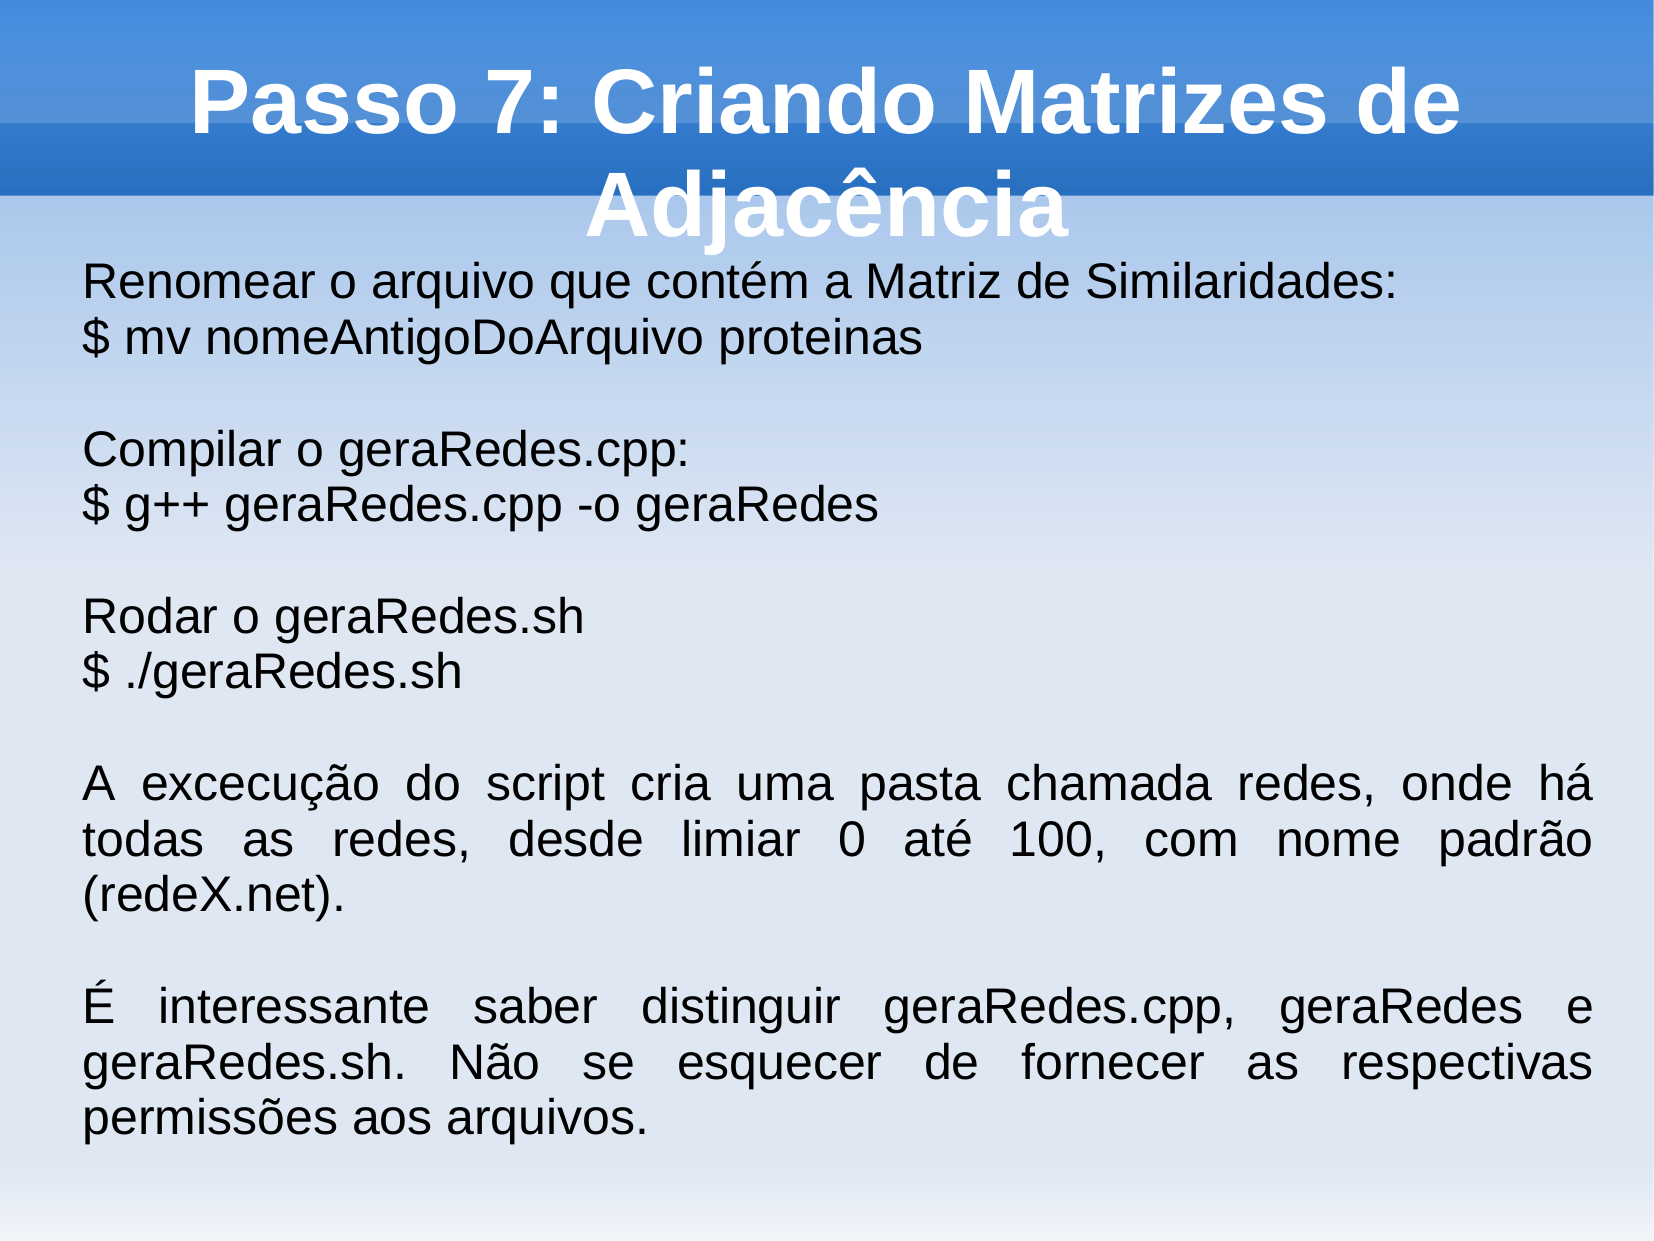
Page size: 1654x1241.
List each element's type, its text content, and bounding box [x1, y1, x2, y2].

title Passo 7: Criando Matrizes de Adjacência [82, 50, 1571, 253]
picture [0, 0, 1654, 1241]
subtitle Renomear o arquivo que contém a Matriz de Similaridades: $ mv nomeAntigoDoArquivo proteinas Compilar o geraRedes.cpp: $ g++ geraRedes.cpp -o geraRedes Rodar o geraRedes.sh $ ./geraRedes.sh A excecução do script cria uma pasta chamada redes, onde há todas as redes, desde limiar 0 até 100, com nome padrão (redeX.net). É interessante saber distinguir geraRedes.cpp, geraRedes e geraRedes.sh. Não se esquecer de fornecer as respectivas permissões aos arquivos. [82, 253, 1595, 1146]
